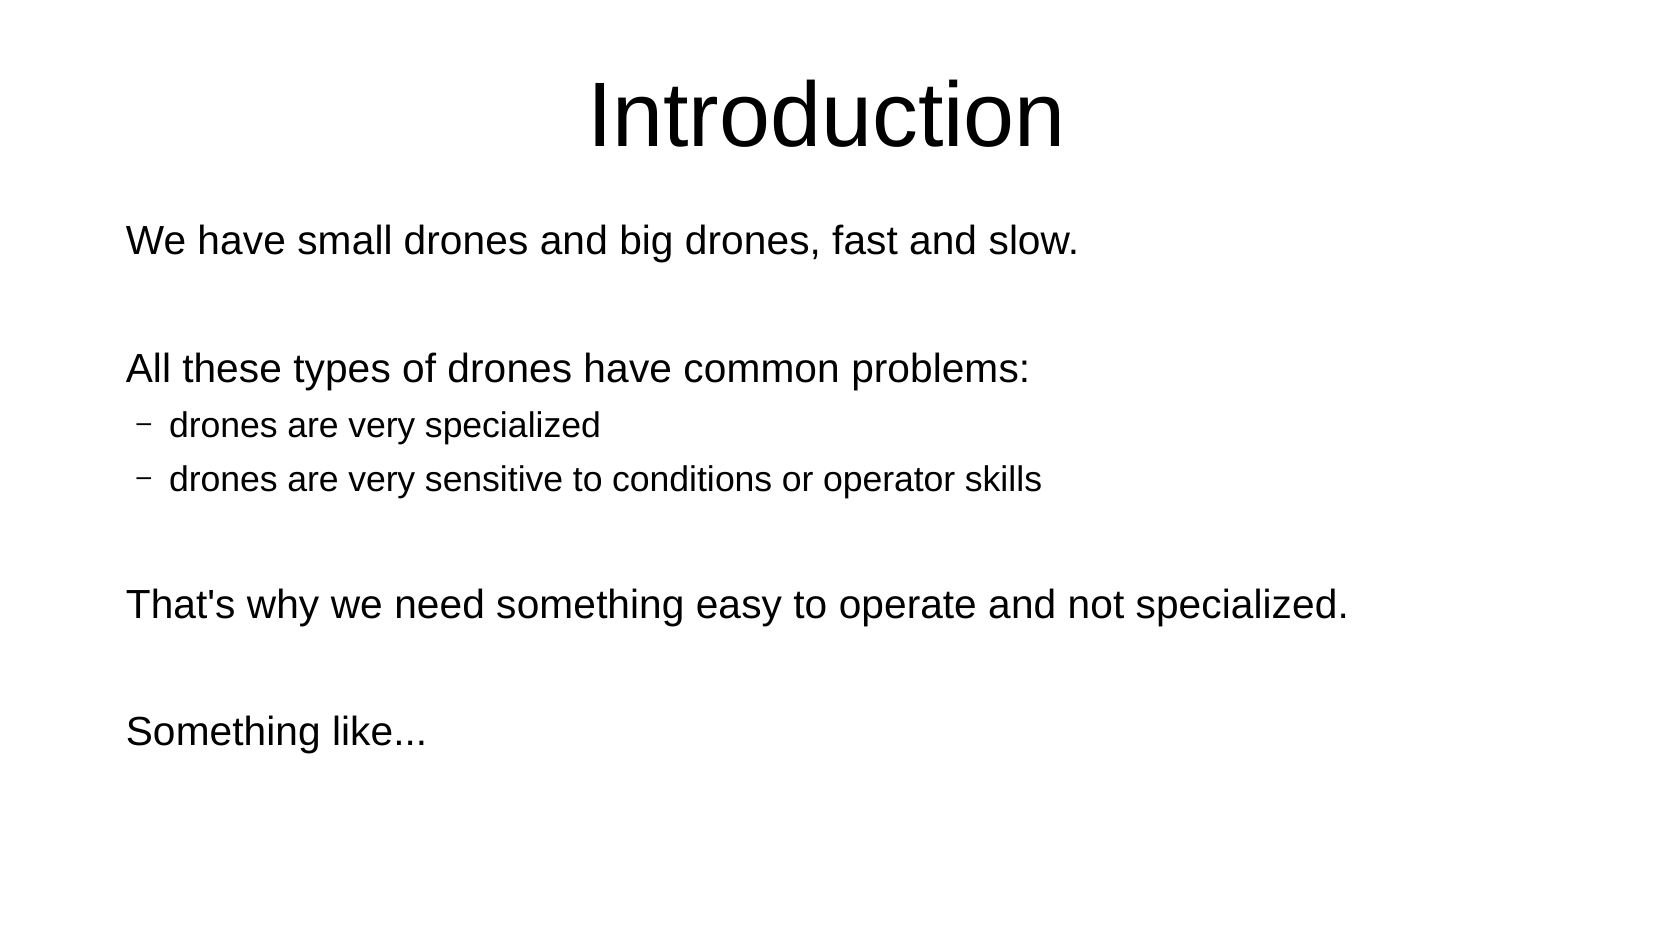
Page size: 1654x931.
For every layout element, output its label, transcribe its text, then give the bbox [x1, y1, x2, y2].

title Introduction [82, 37, 1571, 193]
list We have small drones and big drones, fast and slow. All these types of drones have common problems: drones are very specialized drones are very sensitive to conditions or operator skills That's why we need something easy to operate and not specialized. Something like... [82, 217, 1571, 758]
